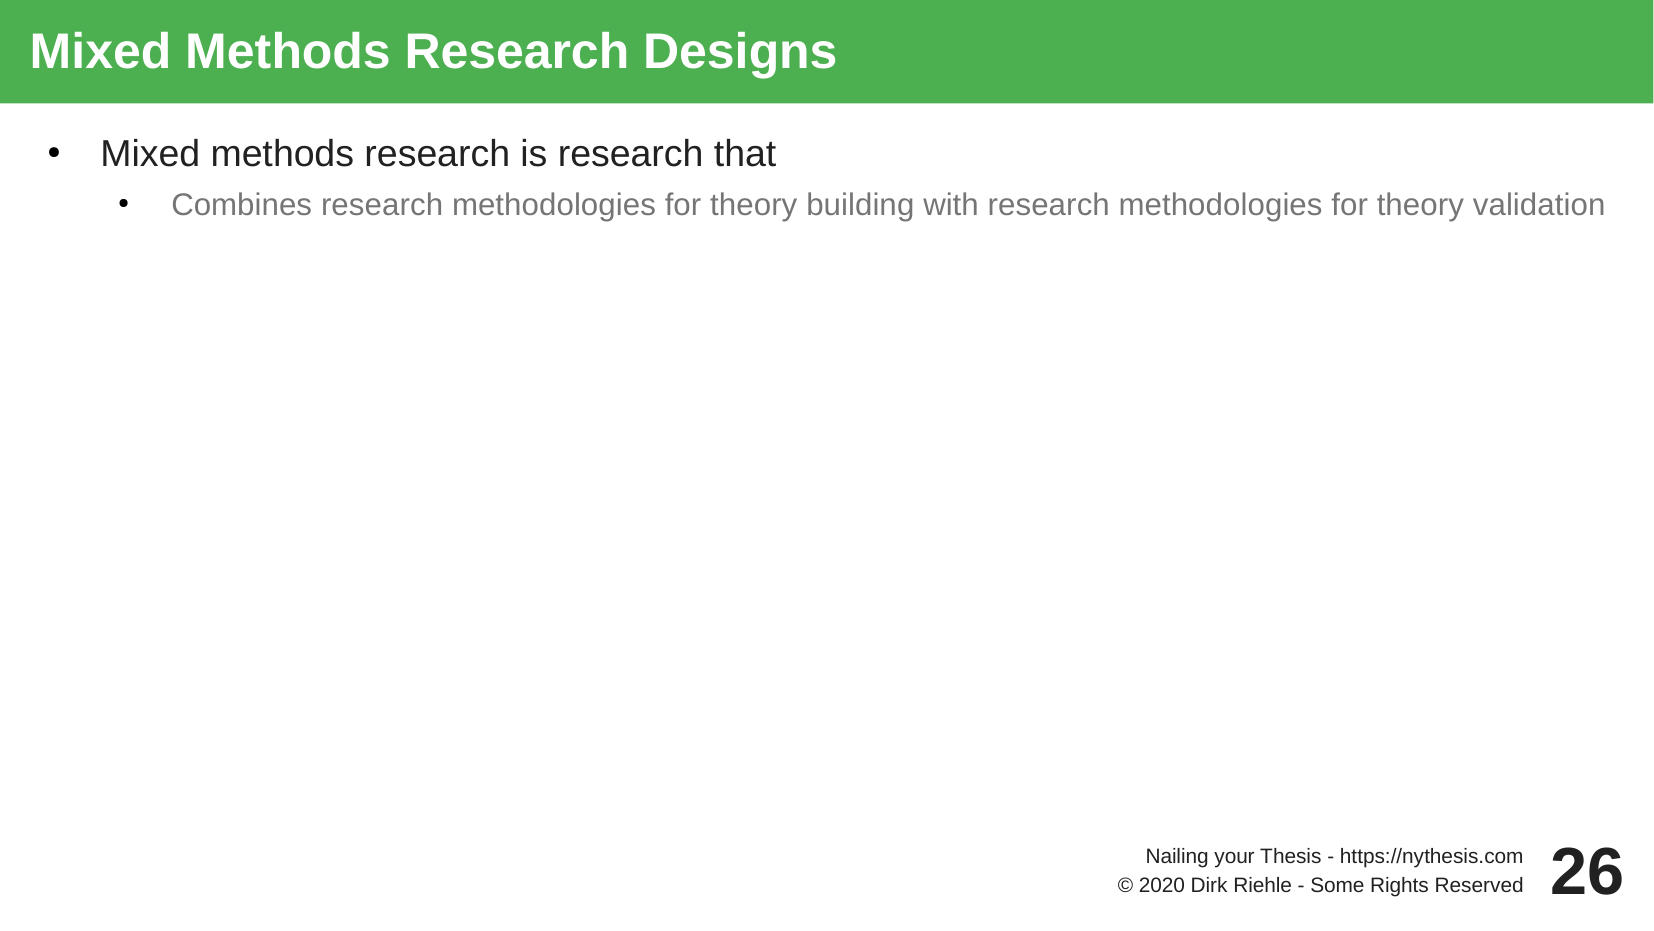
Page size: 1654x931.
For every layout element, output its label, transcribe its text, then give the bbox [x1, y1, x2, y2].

list Mixed methods research is research that Combines research methodologies for theory building with research methodologies for theory validation [29, 132, 1625, 813]
title Mixed Methods Research Designs [0, 0, 1654, 104]
